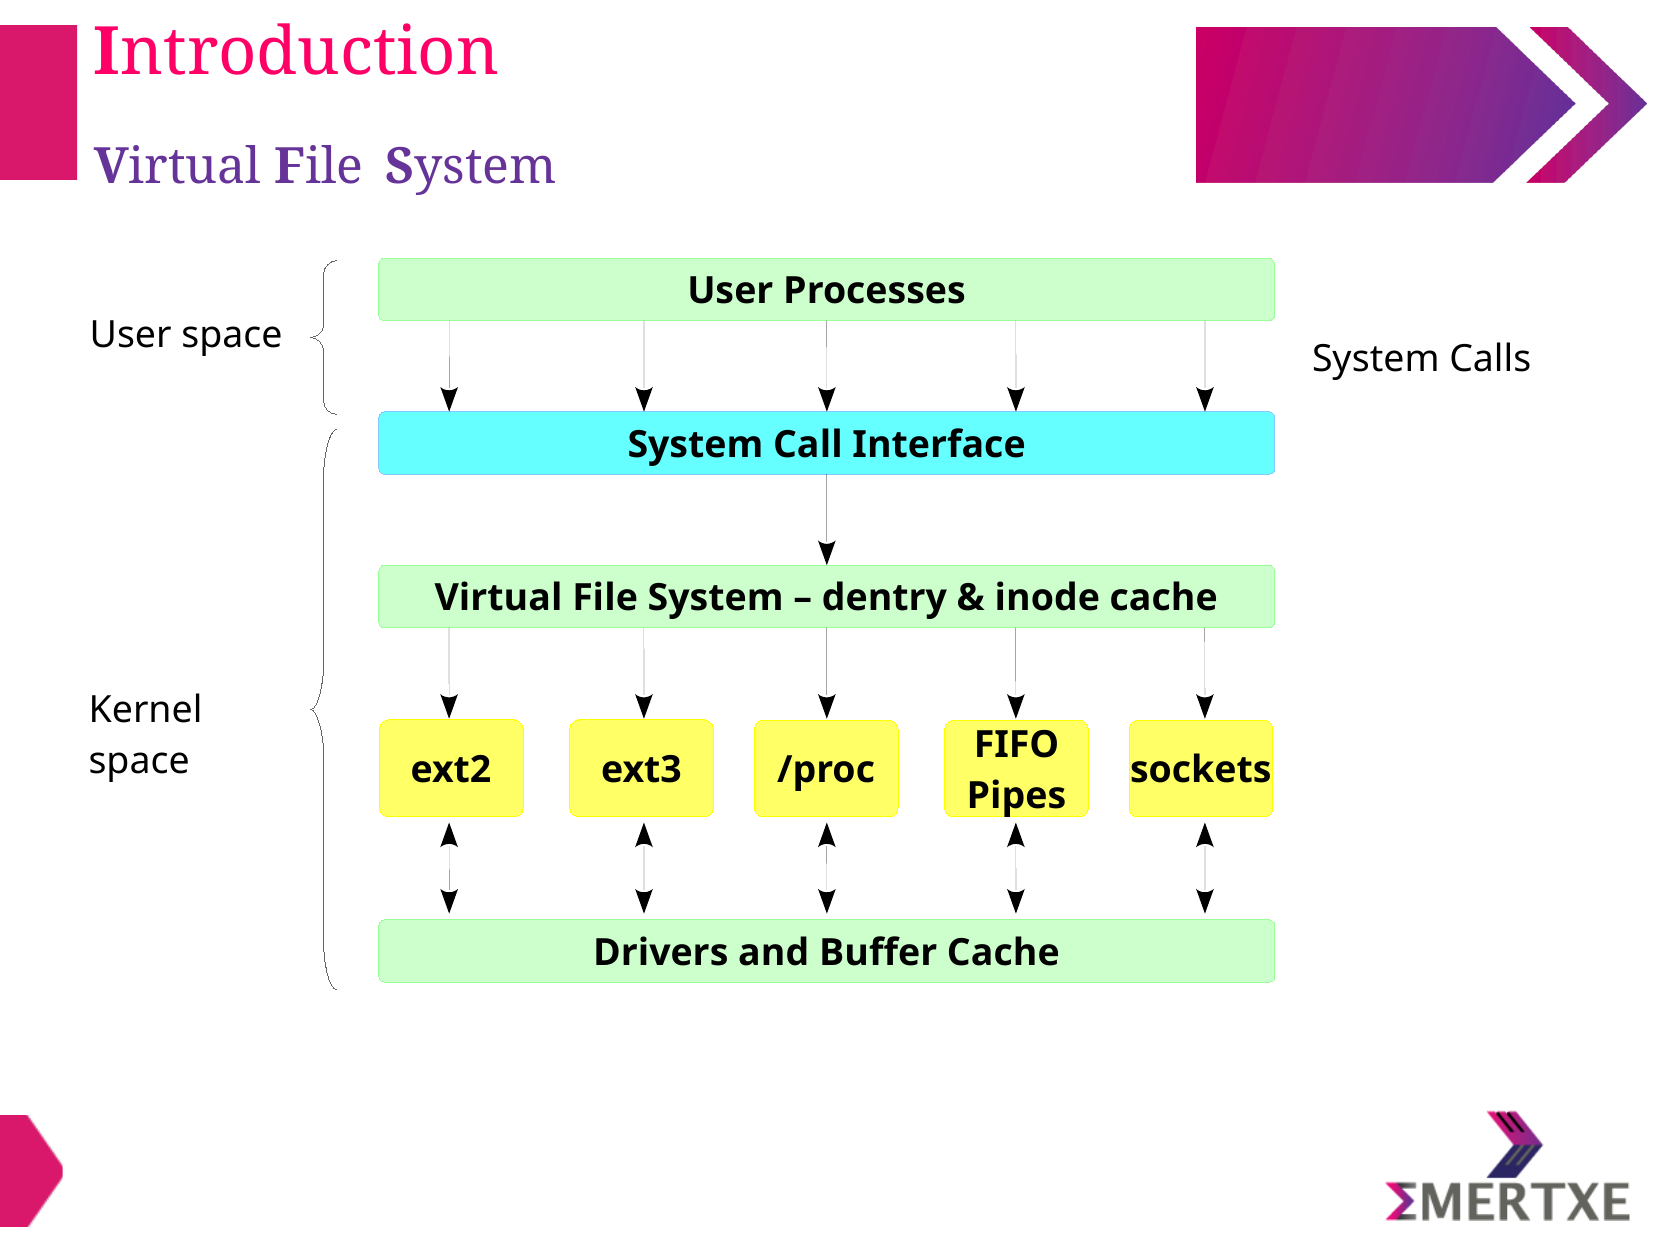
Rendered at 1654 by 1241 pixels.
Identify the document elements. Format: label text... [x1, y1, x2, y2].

text_box User Processes [378, 258, 1275, 321]
text_box ext3 [569, 719, 714, 817]
picture [1385, 1107, 1631, 1221]
text_box sockets [1129, 720, 1273, 817]
picture [1571, 27, 1647, 183]
text_box FIFO Pipes [944, 720, 1089, 817]
title Introduction Virtual File System [93, 2, 1571, 210]
text_box Kernel space [73, 675, 327, 778]
text_box /proc [754, 720, 899, 817]
text_box User space [74, 300, 305, 403]
text_box Virtual File System – dentry & inode cache [378, 565, 1275, 628]
text_box ext2 [379, 719, 524, 817]
text_box System Calls [1297, 324, 1550, 427]
text_box Drivers and Buffer Cache [378, 919, 1275, 983]
text_box System Call Interface [378, 411, 1275, 475]
